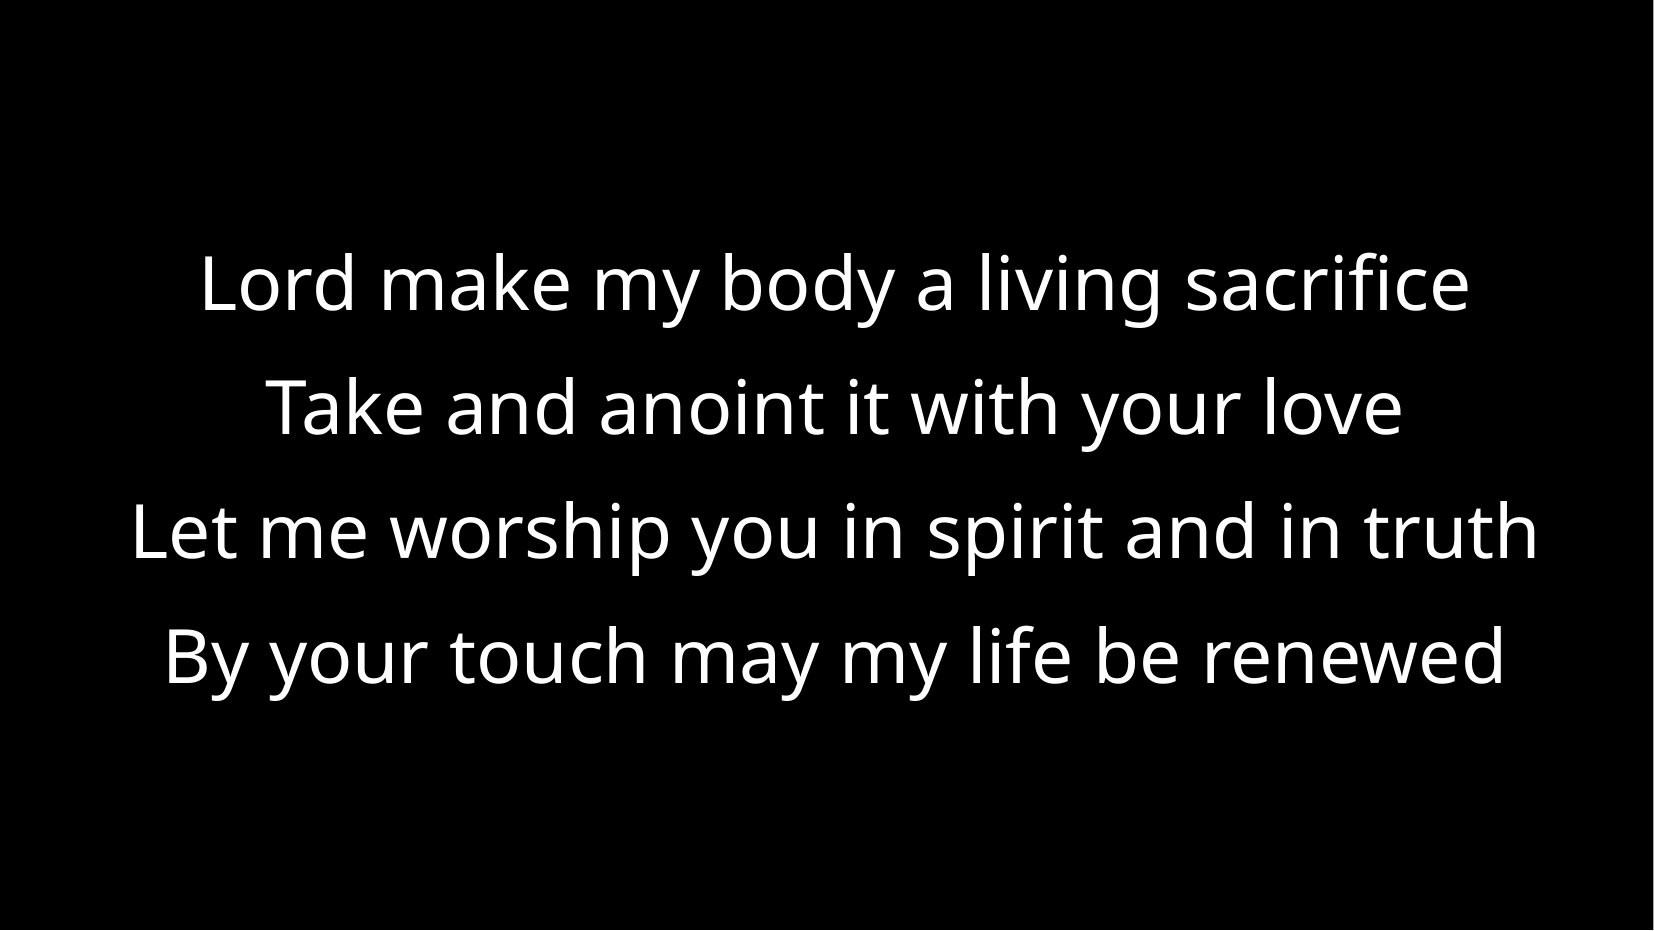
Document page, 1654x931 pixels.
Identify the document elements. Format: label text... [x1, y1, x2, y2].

list Lord make my body a living sacrifice Take and anoint it with your love Let me worship you in spirit and in truth By your touch may my life be renewed [0, 230, 1654, 922]
